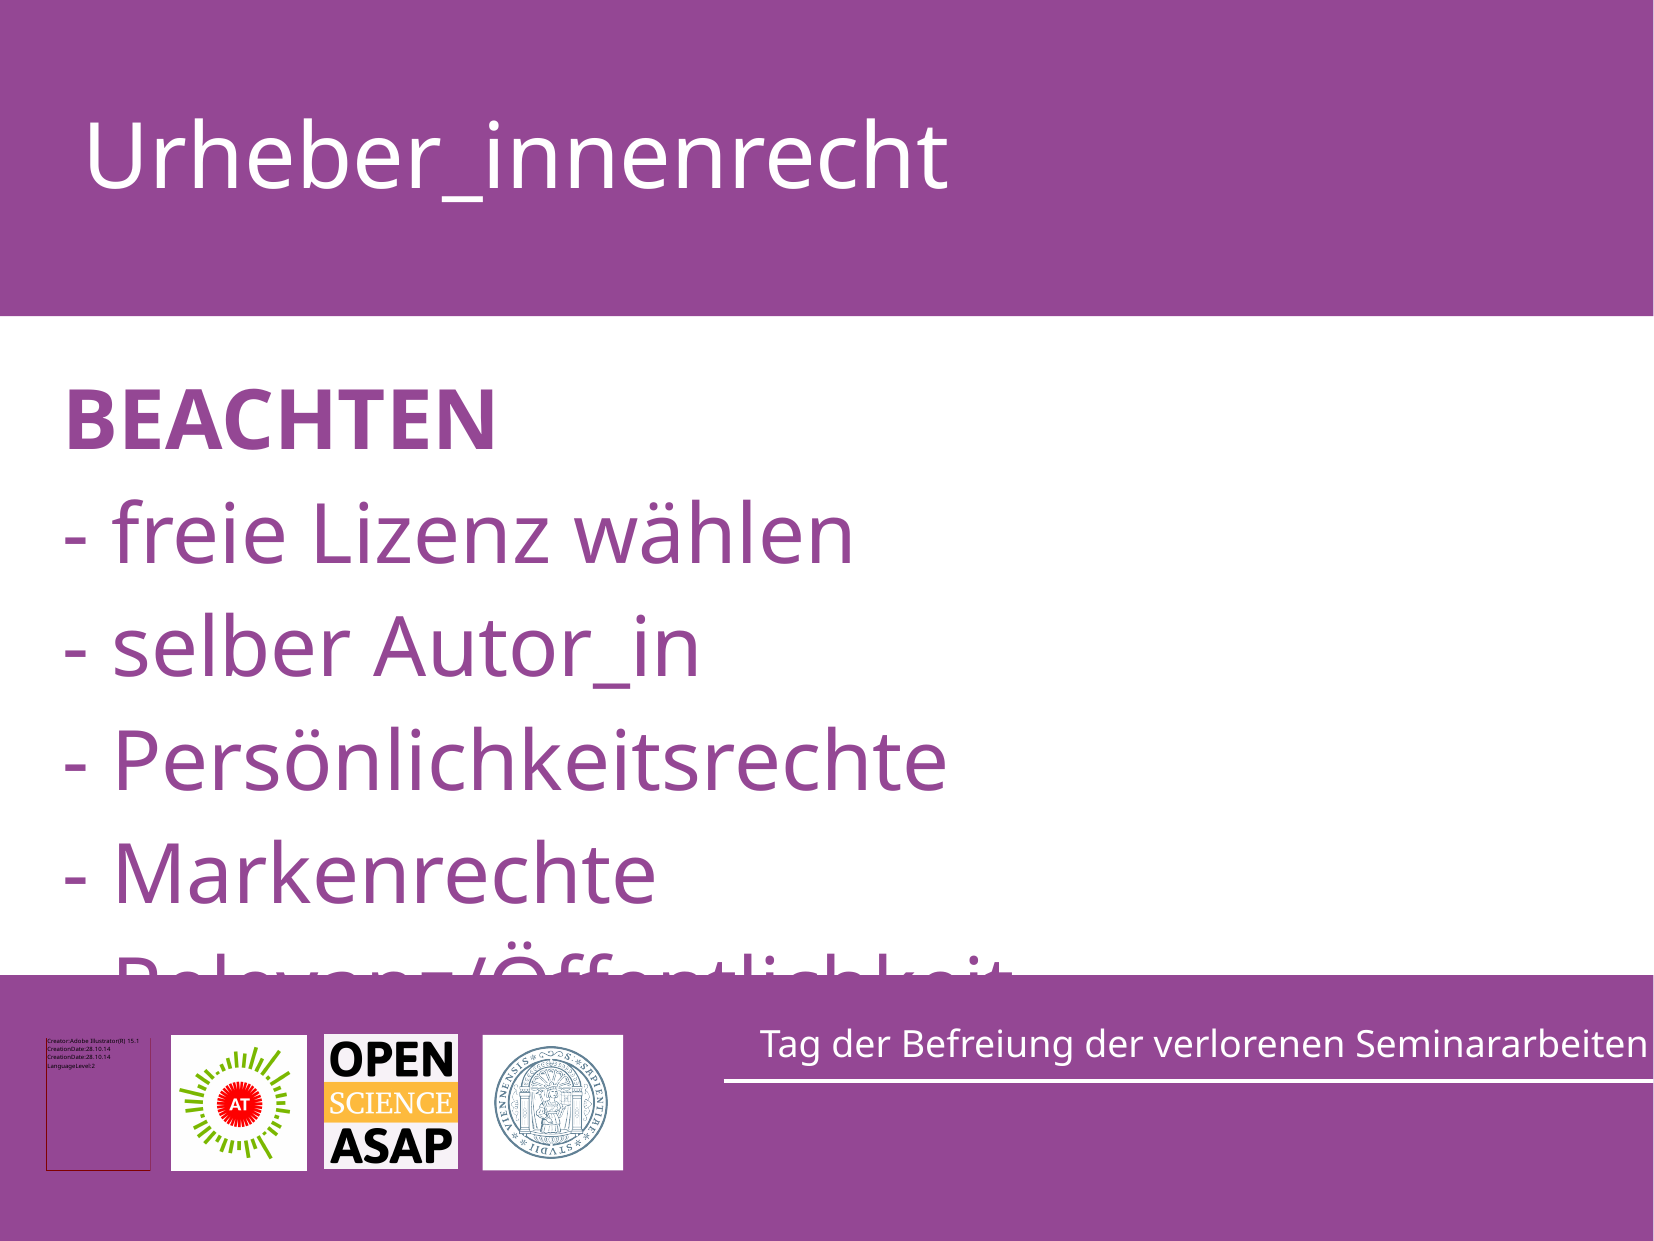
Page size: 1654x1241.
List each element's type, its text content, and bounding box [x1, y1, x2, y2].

text_box Tag der Befreiung der verlorenen Seminararbeiten [745, 1010, 1631, 1068]
picture [45, 1039, 151, 1171]
text_box [0, 0, 1654, 1241]
picture [171, 1035, 307, 1171]
picture [324, 1034, 458, 1169]
picture [494, 1046, 608, 1159]
title Urheber_innenrecht [82, 49, 1571, 257]
text_box BEACHTEN - freie Lizenz wählen - selber Autor_in - Persönlichkeitsrechte - Markenrechte - Relevanz/Öffentlichkeit [48, 353, 1594, 930]
